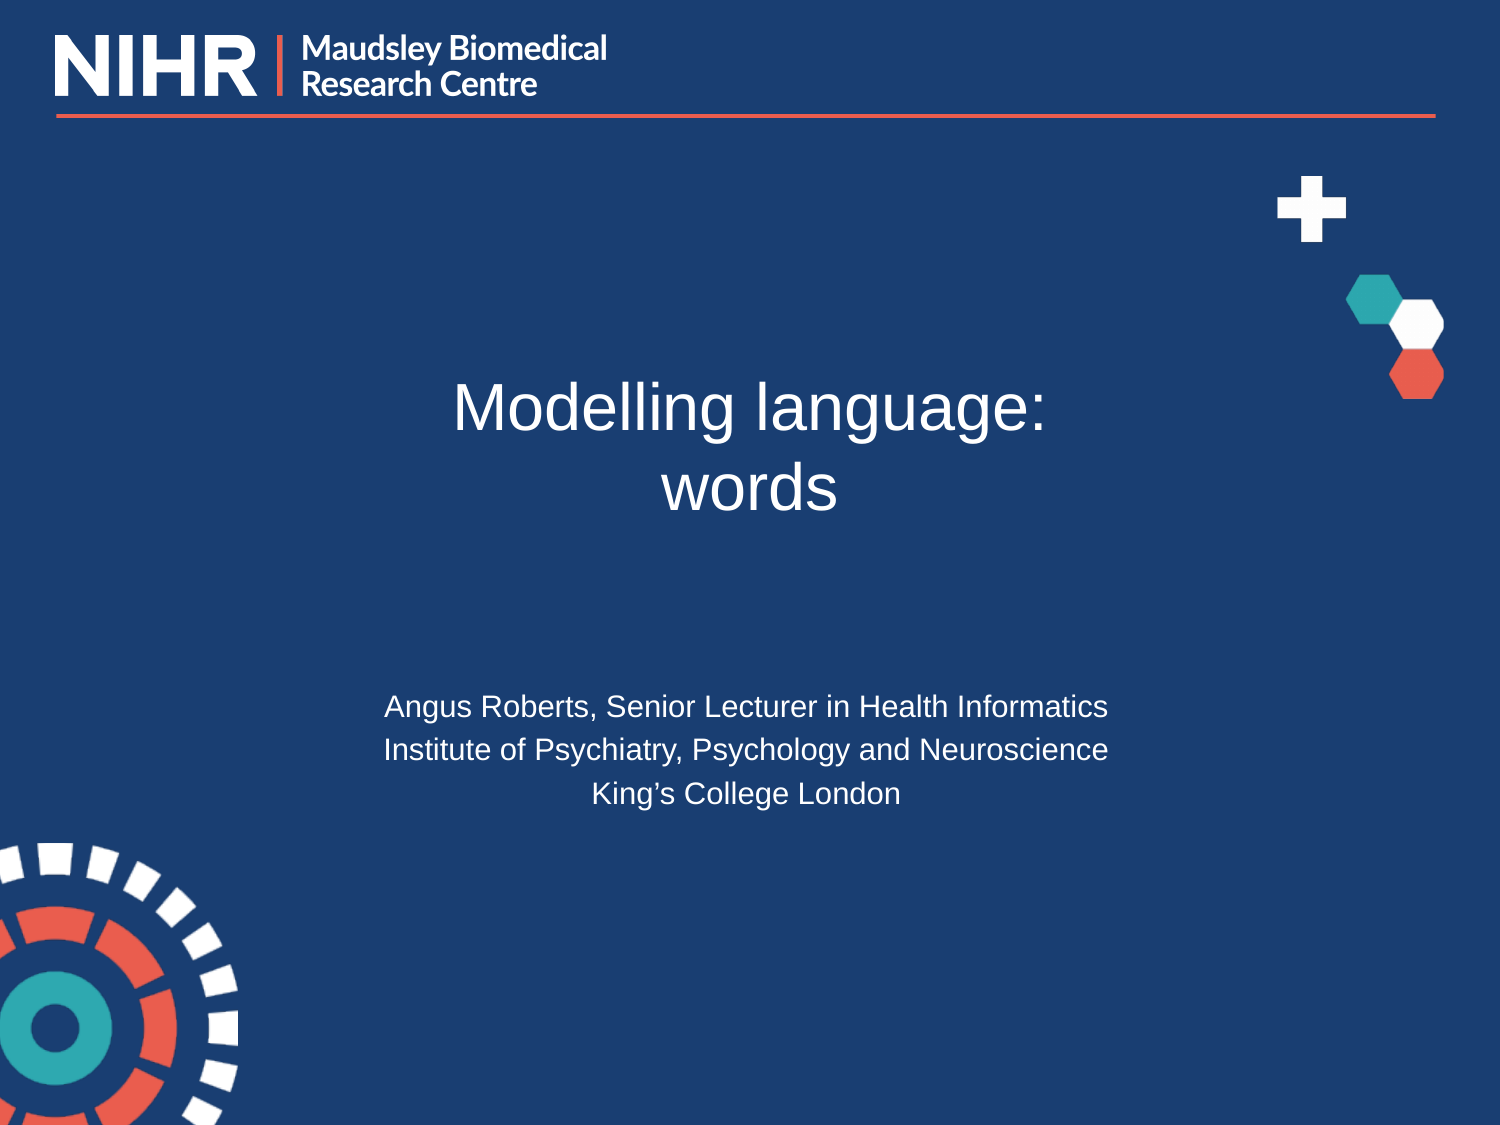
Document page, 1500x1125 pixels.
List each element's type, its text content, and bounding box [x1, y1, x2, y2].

title Modelling language: words [112, 264, 1388, 532]
subtitle Angus Roberts, Senior Lecturer in Health Informatics Institute of Psychiatry, Psychology and Neuroscience King’s College London [41, 634, 1451, 821]
picture [17, 0, 643, 140]
